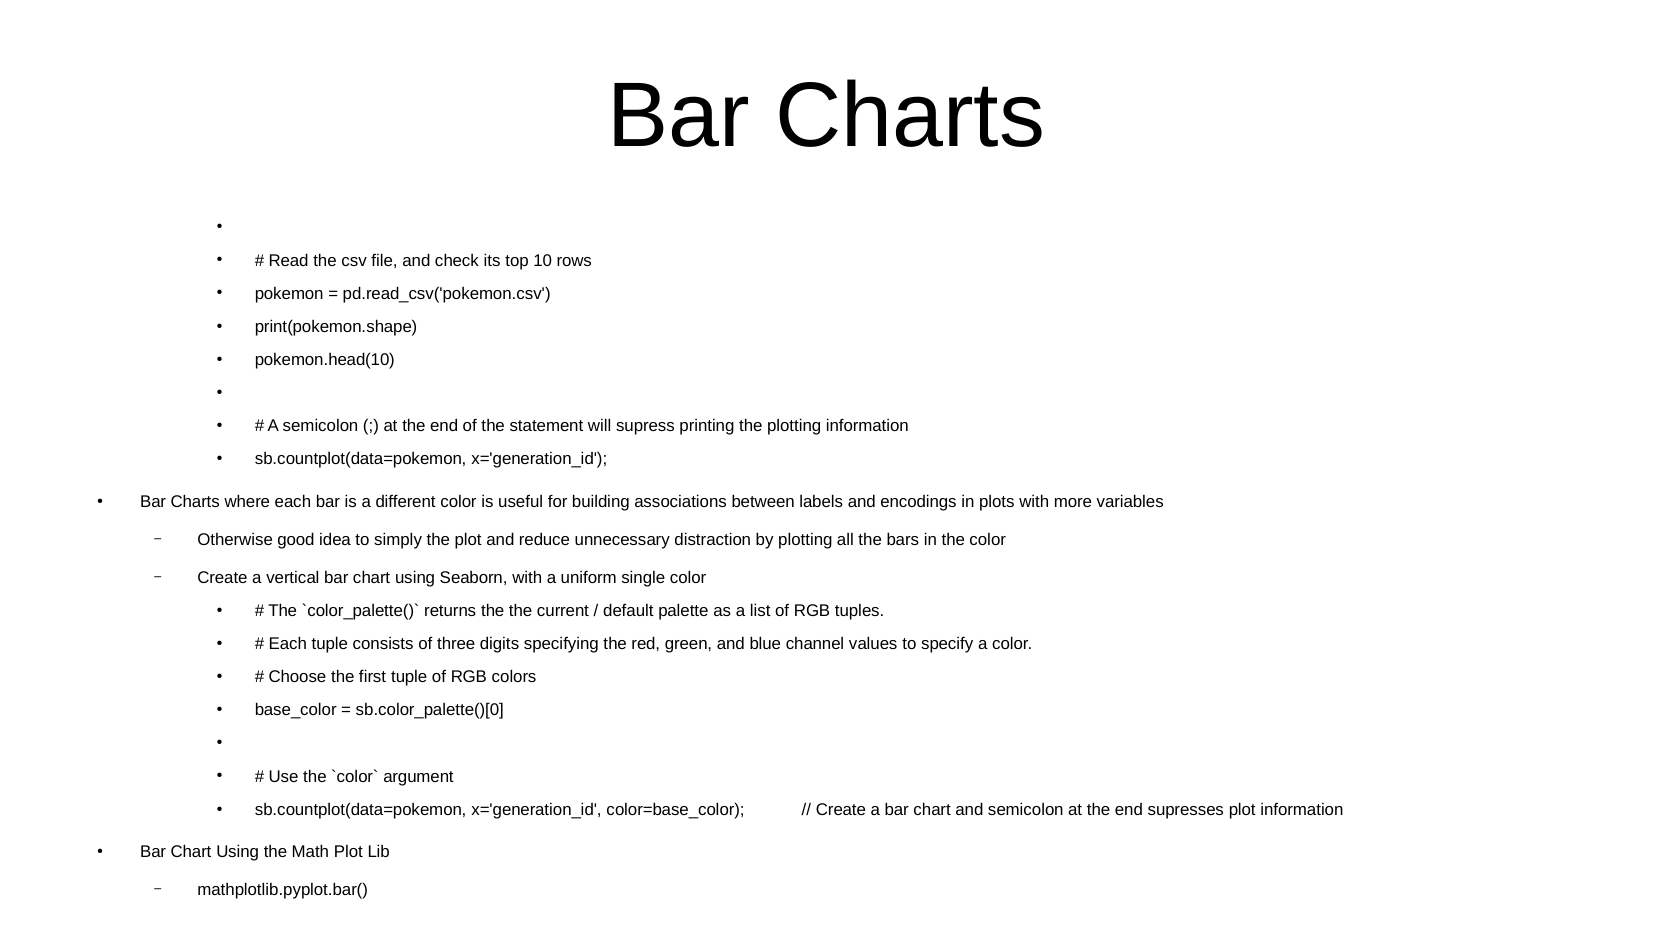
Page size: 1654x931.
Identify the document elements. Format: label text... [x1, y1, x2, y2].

list # Read the csv file, and check its top 10 rows pokemon = pd.read_csv('pokemon.csv') print(pokemon.shape) pokemon.head(10) # A semicolon (;) at the end of the statement will supress printing the plotting information sb.countplot(data=pokemon, x='generation_id'); Bar Charts where each bar is a different color is useful for building associations between labels and encodings in plots with more variables Otherwise good idea to simply the plot and reduce unnecessary distraction by plotting all the bars in the color Create a vertical bar chart using Seaborn, with a uniform single color # The `color_palette()` returns the the current / default palette as a list of RGB tuples. # Each tuple consists of three digits specifying the red, green, and blue channel values to specify a color. # Choose the first tuple of RGB colors base_color = sb.color_palette()[0] # Use the `color` argument sb.countplot(data=pokemon, x='generation_id', color=base_color); // Create a bar chart and semicolon at the end supresses plot information Bar Chart Using the Math Plot Lib mathplotlib.pyplot.bar() [82, 217, 1621, 901]
title Bar Charts [82, 37, 1571, 193]
